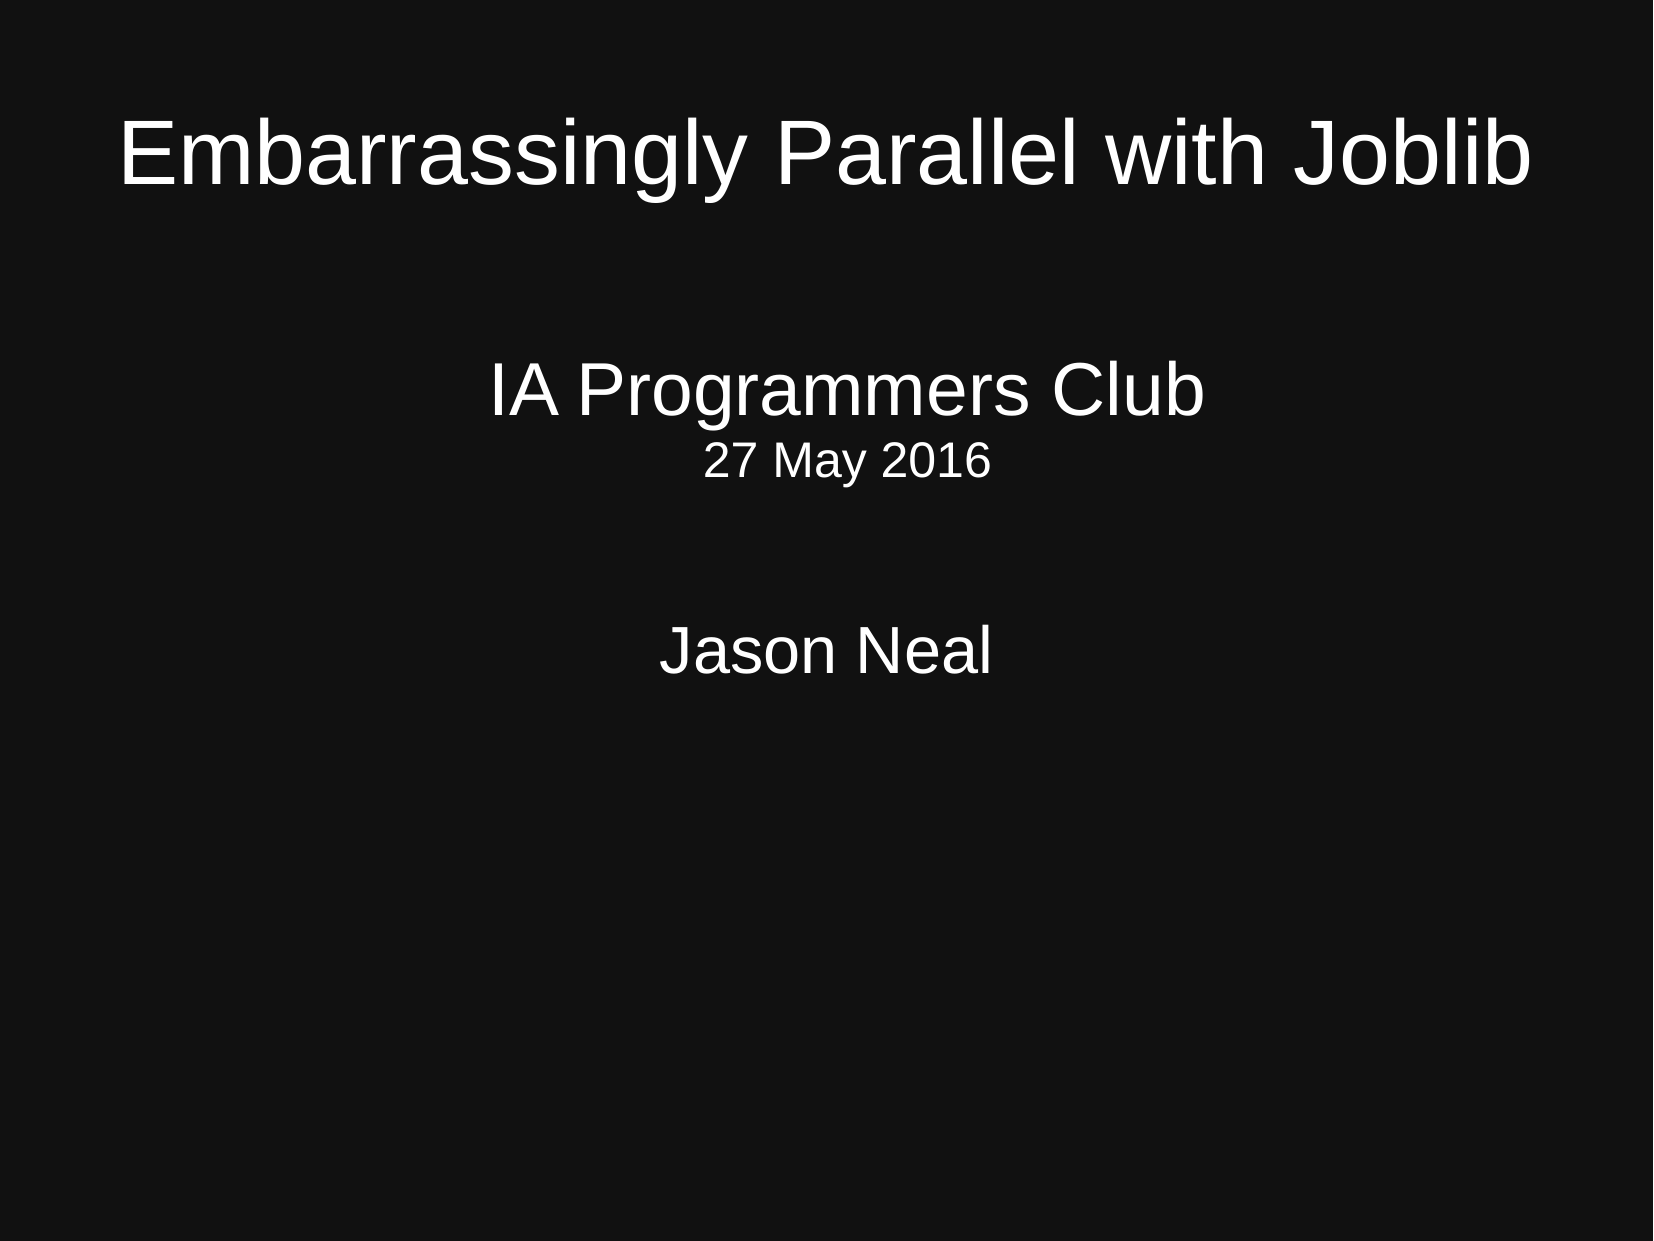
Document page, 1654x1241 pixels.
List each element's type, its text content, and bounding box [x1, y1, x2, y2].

subtitle Jason Neal [82, 290, 1571, 1010]
title Embarrassingly Parallel with Joblib [82, 49, 1571, 257]
text_box IA Programmers Club 27 May 2016 [360, 340, 1336, 496]
